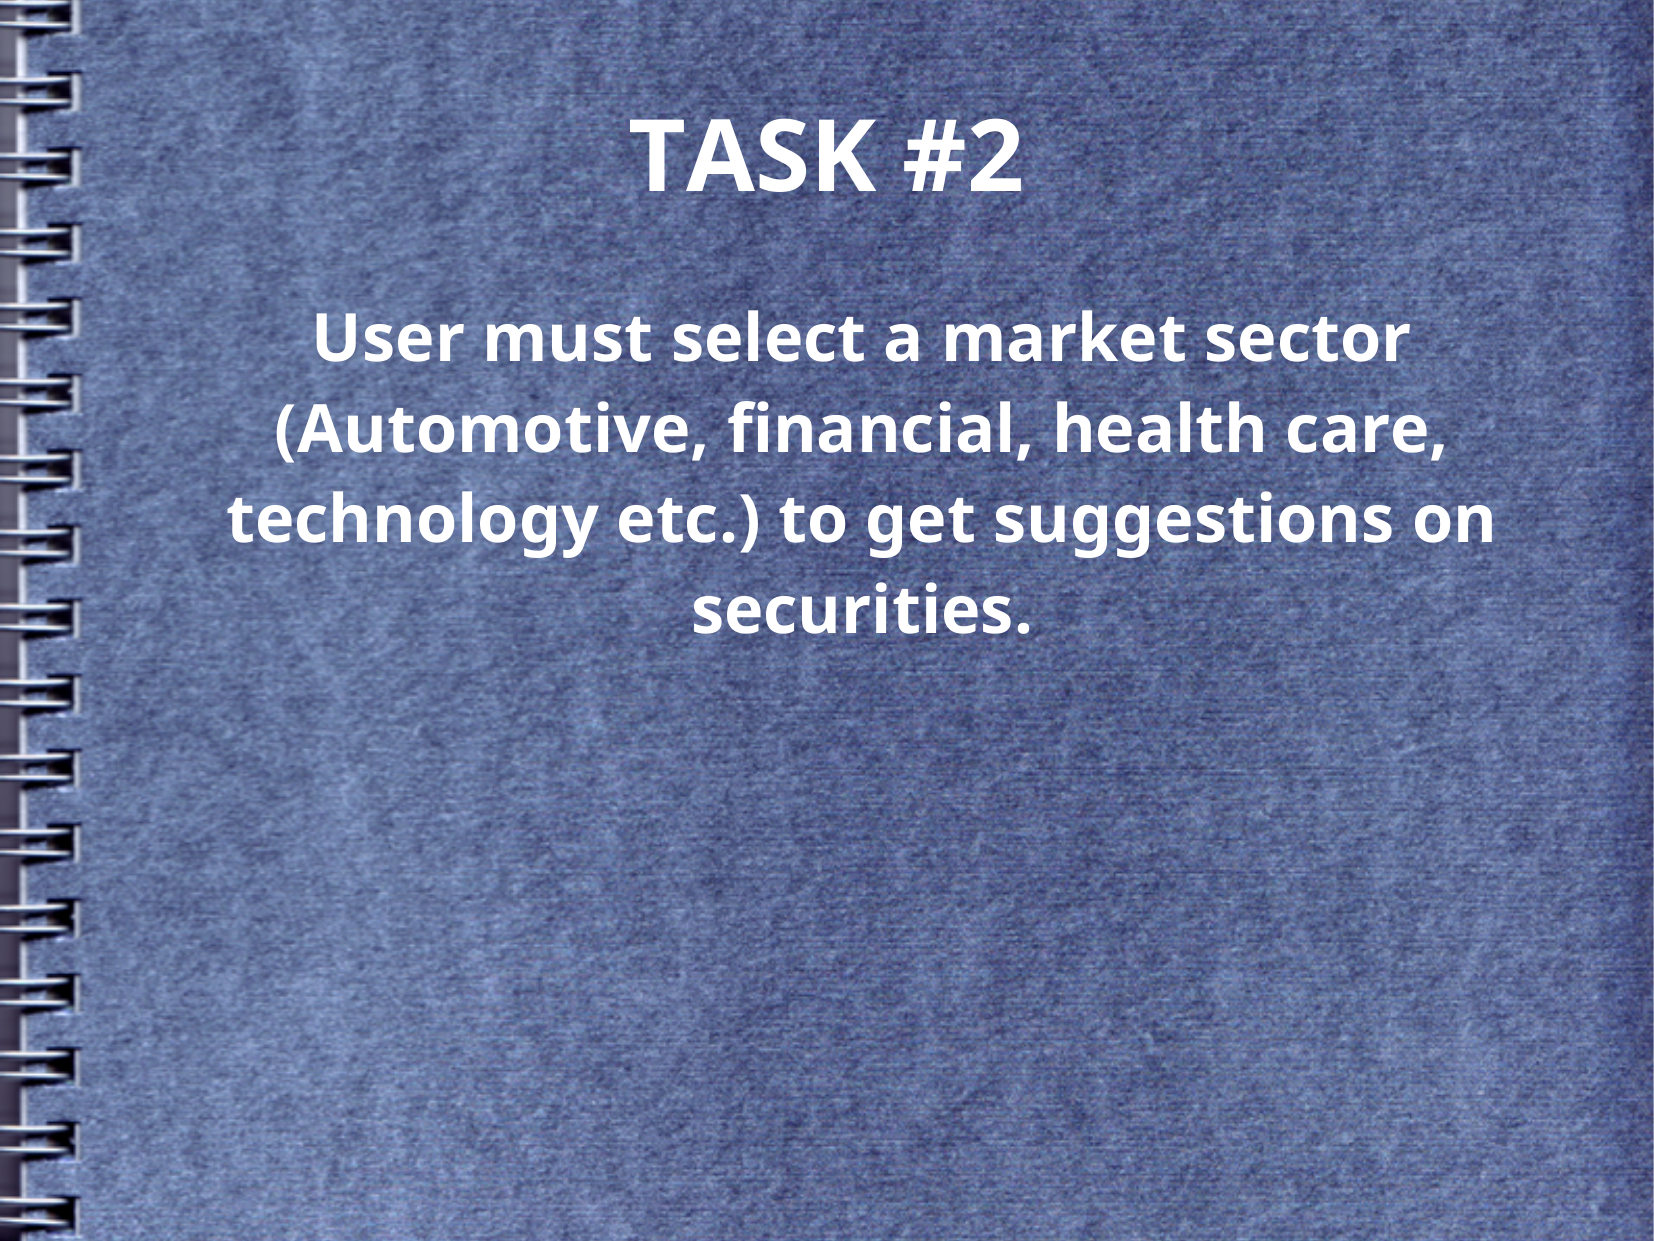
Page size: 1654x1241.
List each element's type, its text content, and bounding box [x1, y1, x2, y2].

list User must select a market sector (Automotive, financial, health care, technology etc.) to get suggestions on securities. [82, 290, 1571, 1109]
picture [0, 0, 1654, 1241]
title TASK #2 [82, 49, 1571, 257]
